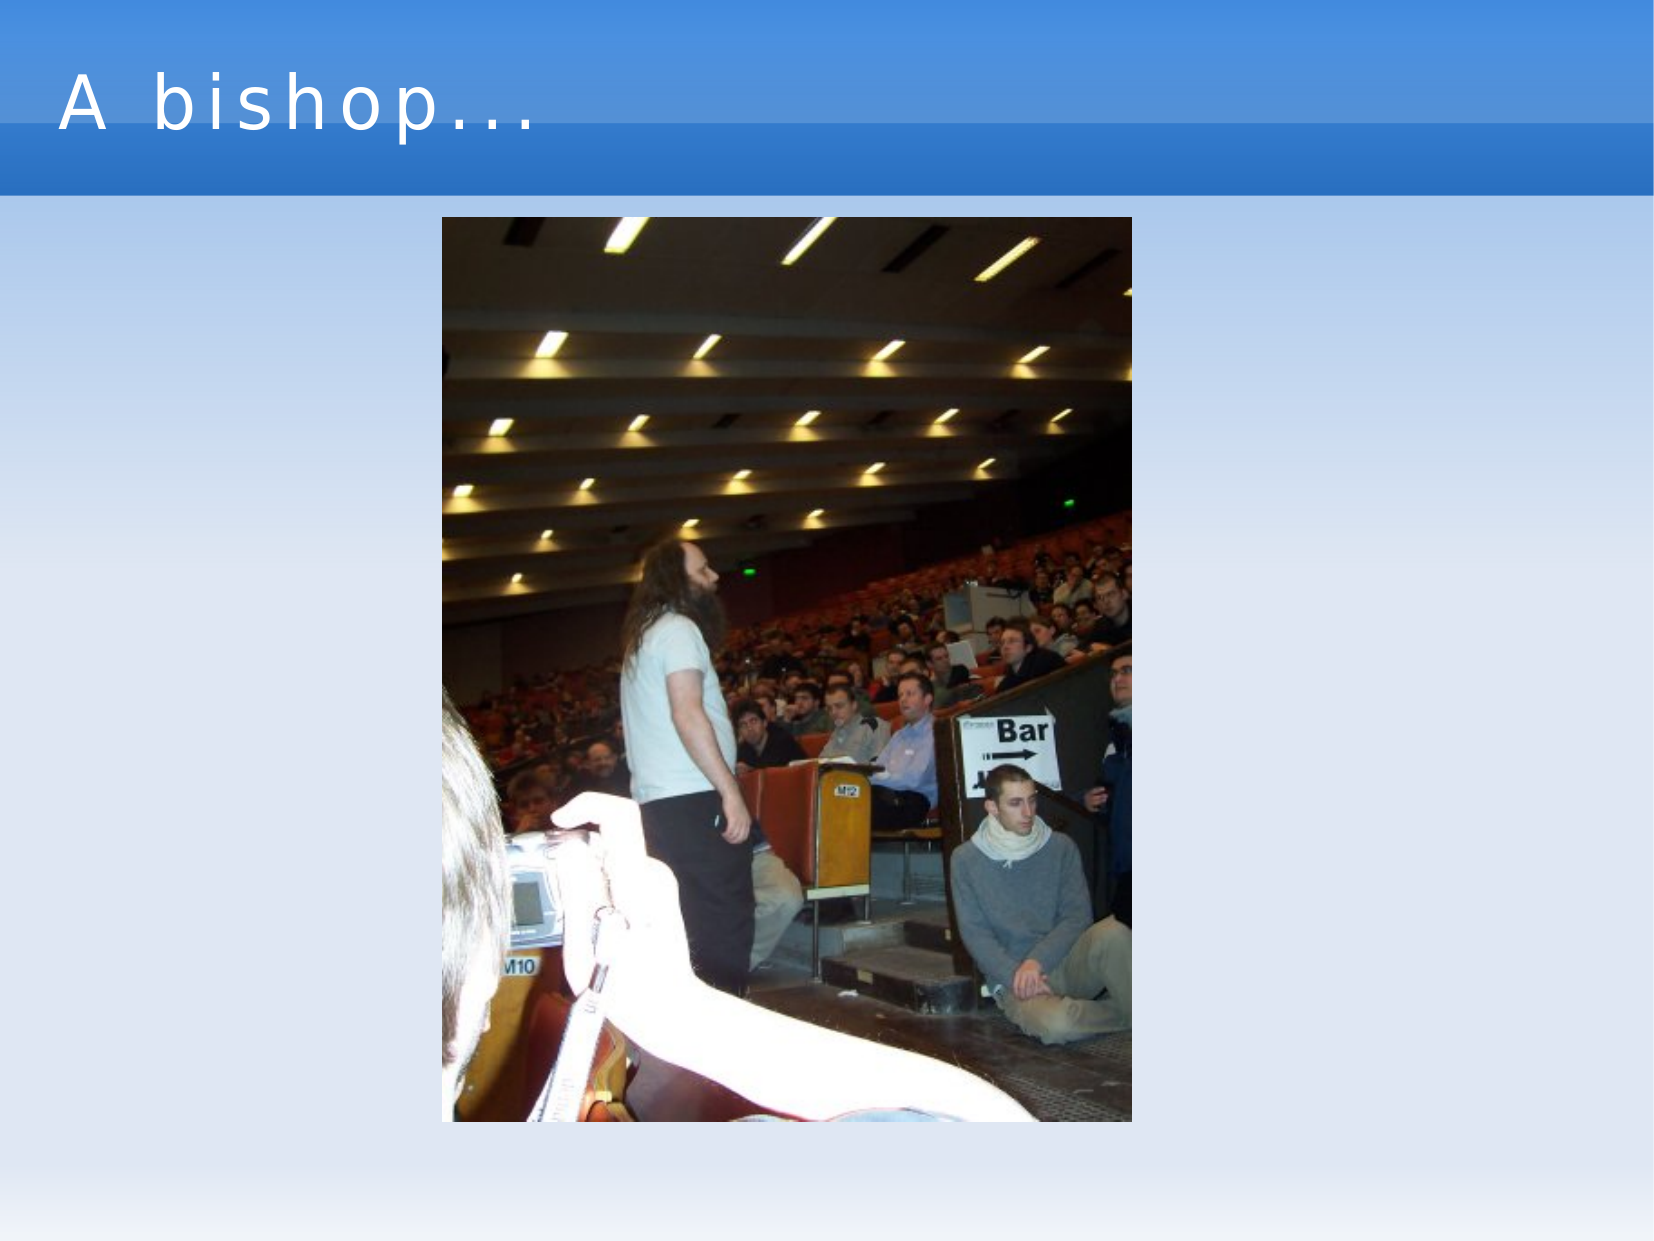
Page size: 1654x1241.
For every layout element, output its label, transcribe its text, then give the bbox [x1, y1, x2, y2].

title A bishop... [59, 29, 1270, 178]
picture [0, 0, 1654, 1241]
